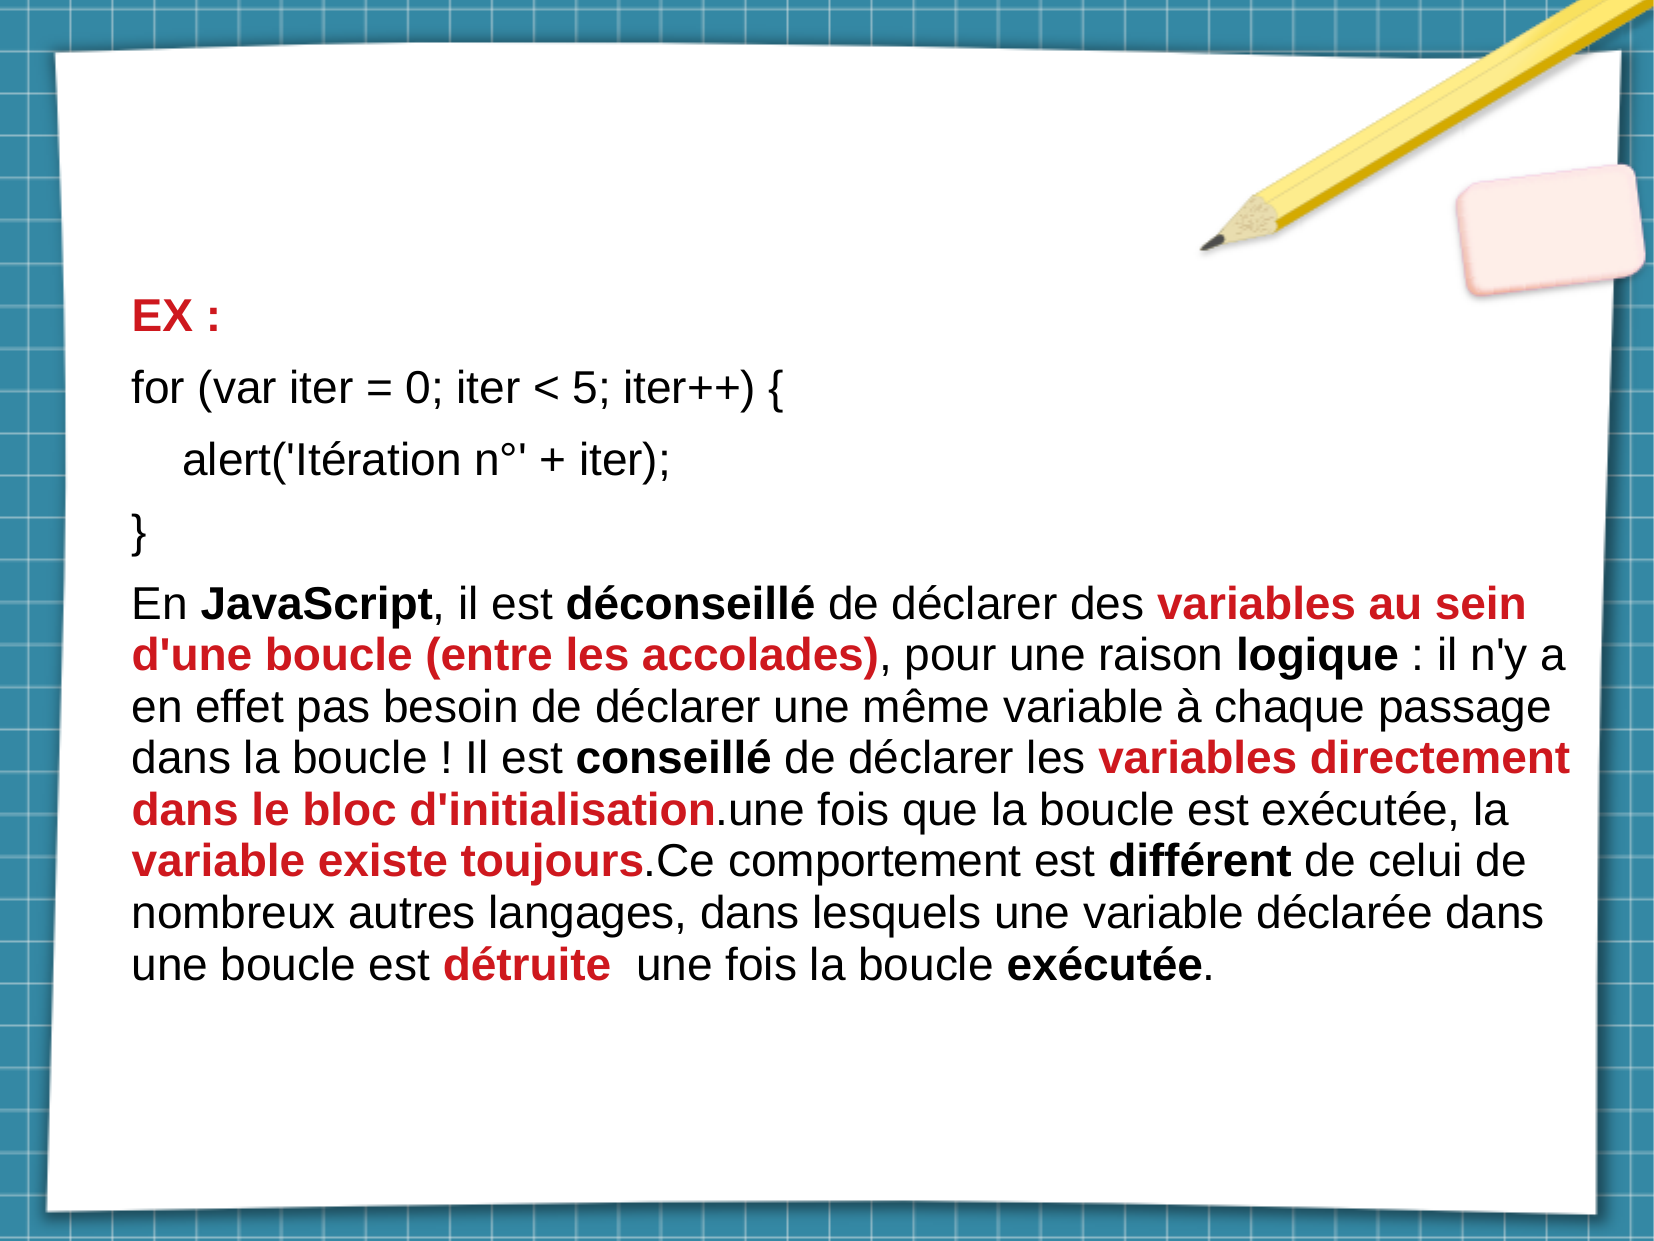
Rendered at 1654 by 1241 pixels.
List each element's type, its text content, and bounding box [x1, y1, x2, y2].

list EX : for (var iter = 0; iter < 5; iter++) { alert('Itération n°' + iter); } En JavaScript, il est déconseillé de déclarer des variables au sein d'une boucle (entre les accolades), pour une raison logique : il n'y a en effet pas besoin de déclarer une même variable à chaque passage dans la boucle ! Il est conseillé de déclarer les variables directement dans le bloc d'initialisation.une fois que la boucle est exécutée, la variable existe toujours.Ce comportement est différent de celui de nombreux autres langages, dans lesquels une variable déclarée dans une boucle est détruite une fois la boucle exécutée. [82, 290, 1571, 1010]
picture [0, 0, 1654, 1241]
